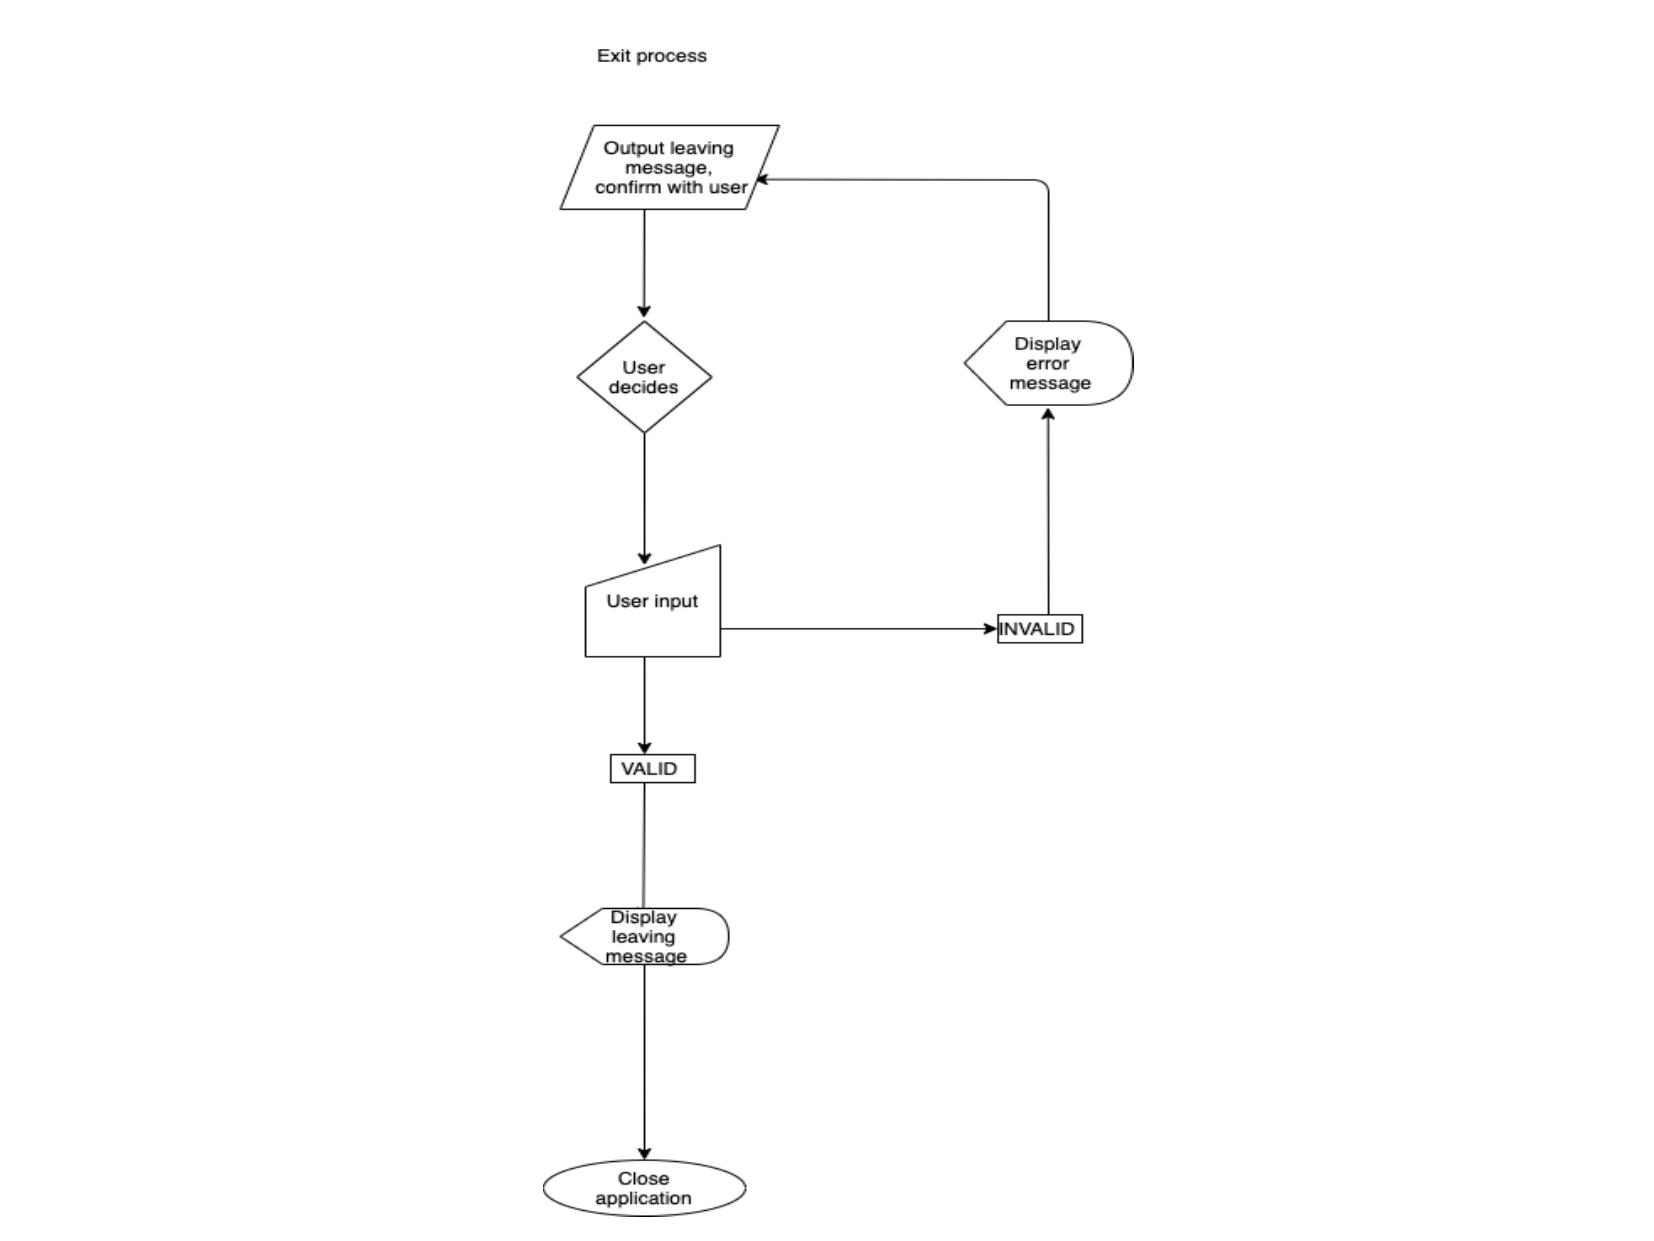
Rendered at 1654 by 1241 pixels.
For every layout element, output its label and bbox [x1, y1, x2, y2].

picture [543, 41, 1134, 1217]
